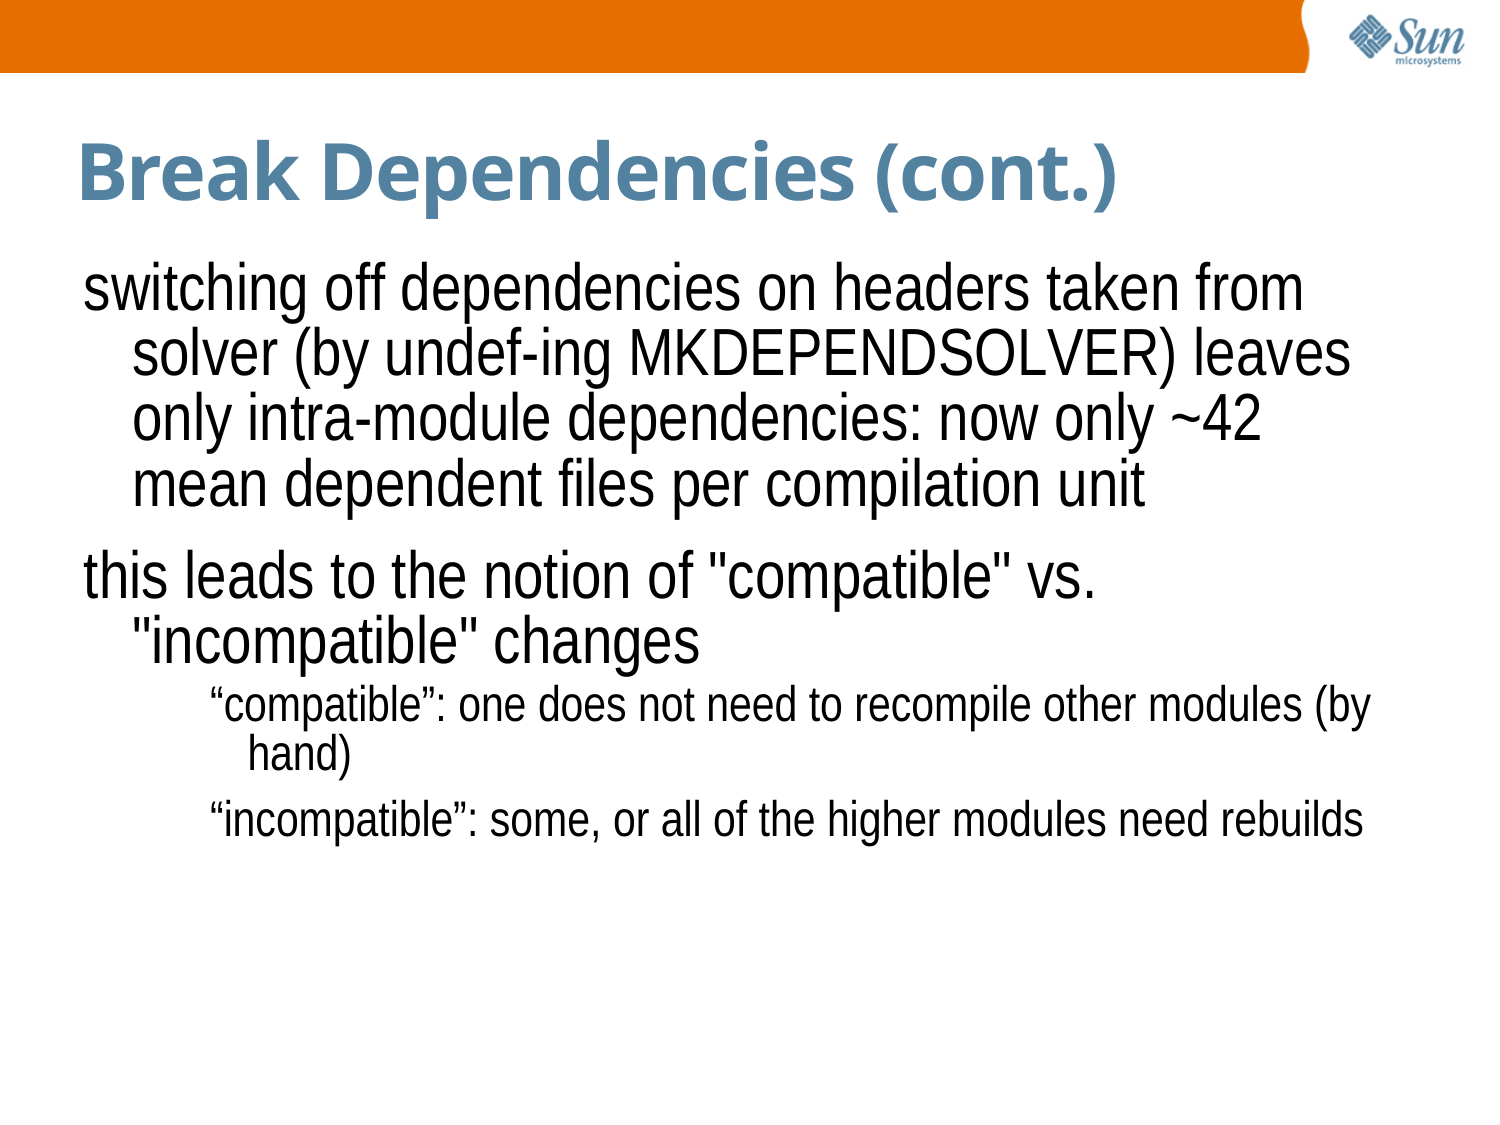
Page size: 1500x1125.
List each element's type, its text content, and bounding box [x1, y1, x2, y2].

title Break Dependencies (cont.) [75, 123, 1437, 232]
picture [0, 0, 1500, 73]
list switching off dependencies on headers taken from solver (by undef-ing MKDEPENDSOLVER) leaves only intra-module dependencies: now only ~42 mean dependent files per compilation unit this leads to the notion of "compatible" vs. "incompatible" changes “compatible”: one does not need to recompile other modules (by hand) “incompatible”: some, or all of the higher modules need rebuilds [64, 258, 1401, 1062]
